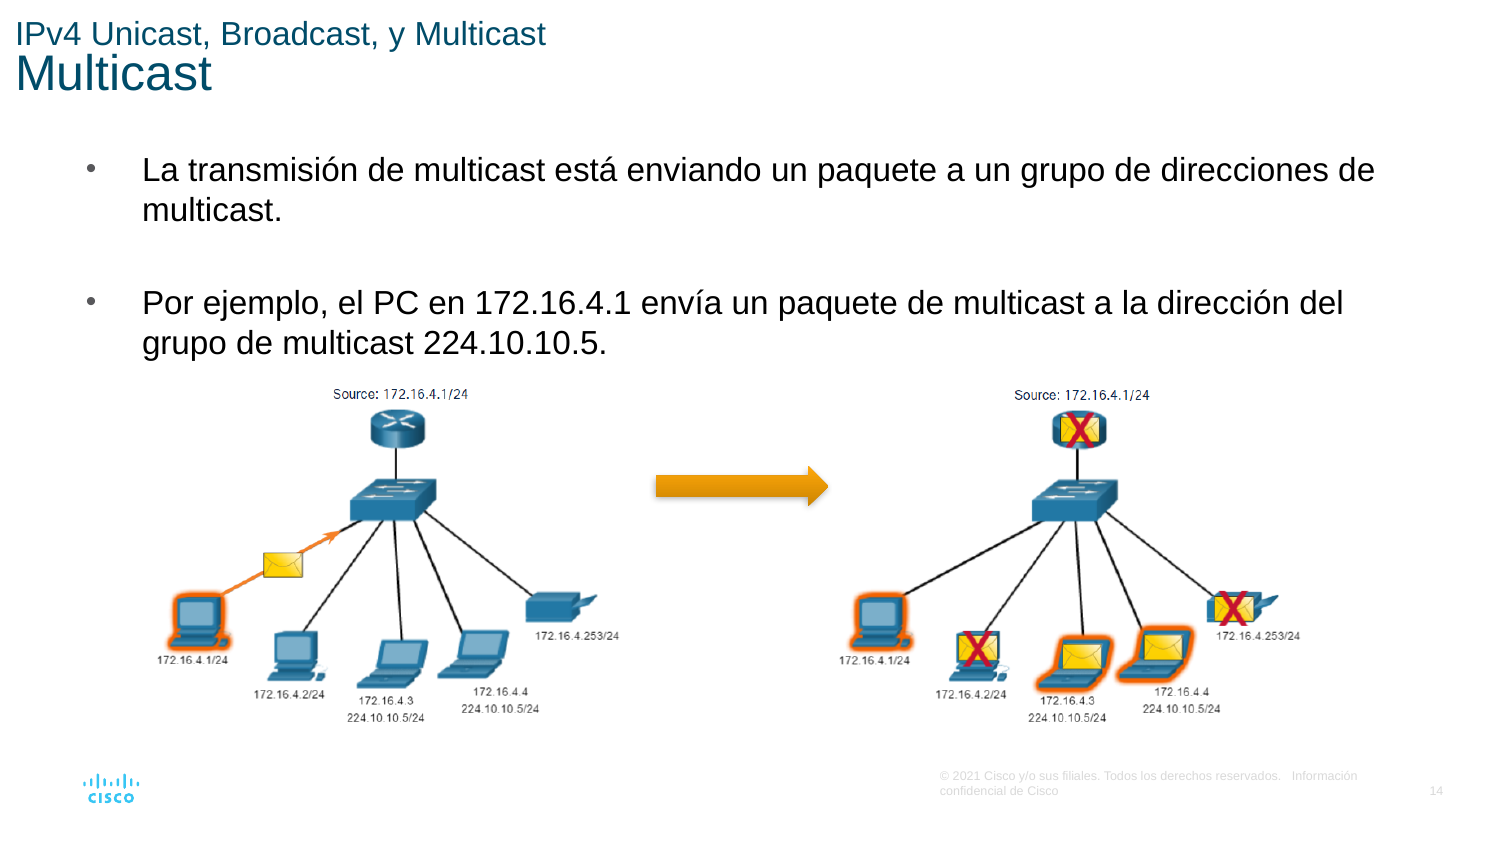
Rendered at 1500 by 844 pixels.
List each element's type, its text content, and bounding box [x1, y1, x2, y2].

picture [832, 374, 1302, 730]
title IPv4 Unicast, Broadcast, y Multicast Multicast [0, 0, 1369, 121]
picture [150, 373, 621, 730]
list La transmisión de multicast está enviando un paquete a un grupo de direcciones de multicast. Por ejemplo, el PC en 172.16.4.1 envía un paquete de multicast a la dirección del grupo de multicast 224.10.10.5. [70, 140, 1430, 334]
text_box [656, 465, 829, 507]
